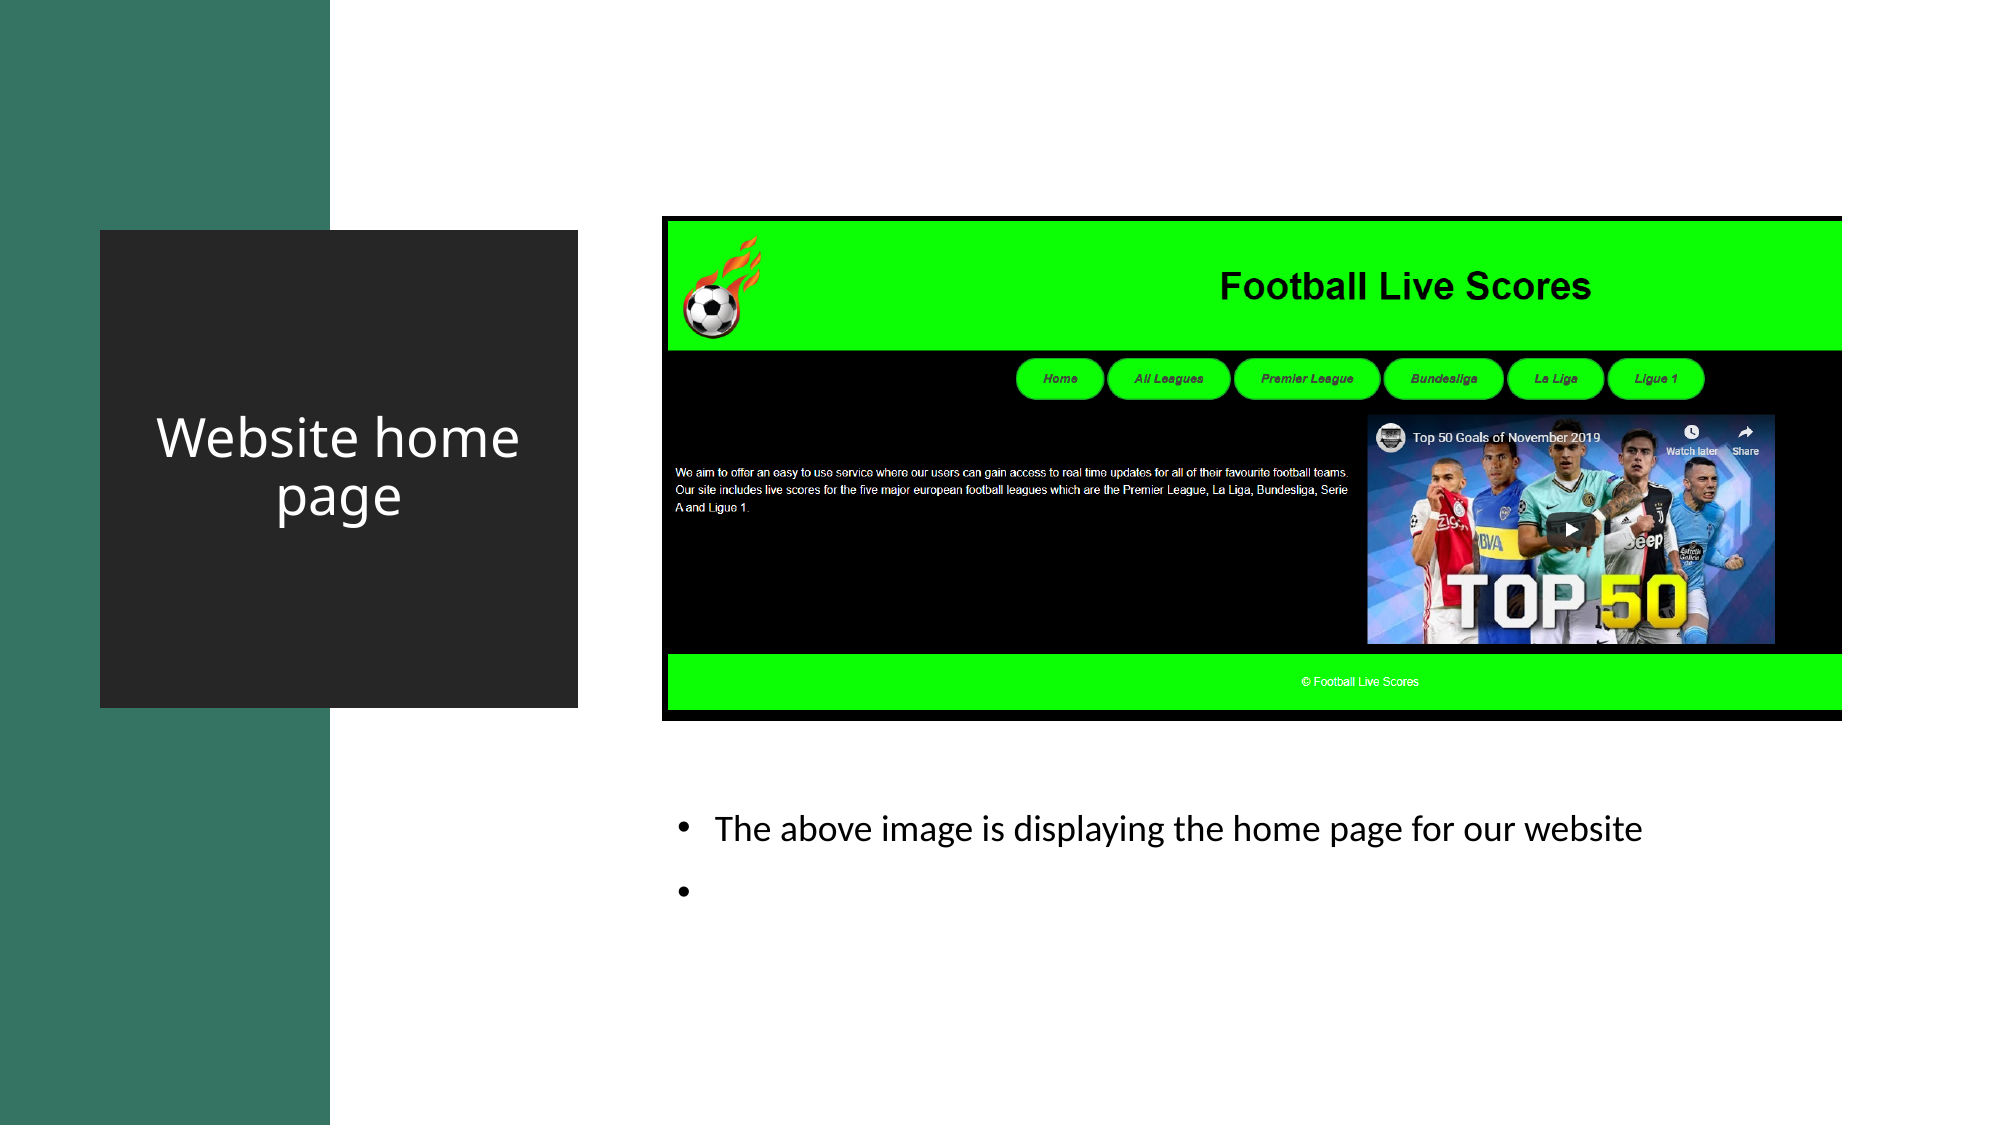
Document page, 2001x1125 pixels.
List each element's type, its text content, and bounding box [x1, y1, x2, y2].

text_box [0, 0, 330, 1125]
picture [662, 216, 1842, 722]
list The above image is displaying the home page for our website [662, 801, 1842, 1014]
title Website home page [113, 243, 564, 694]
